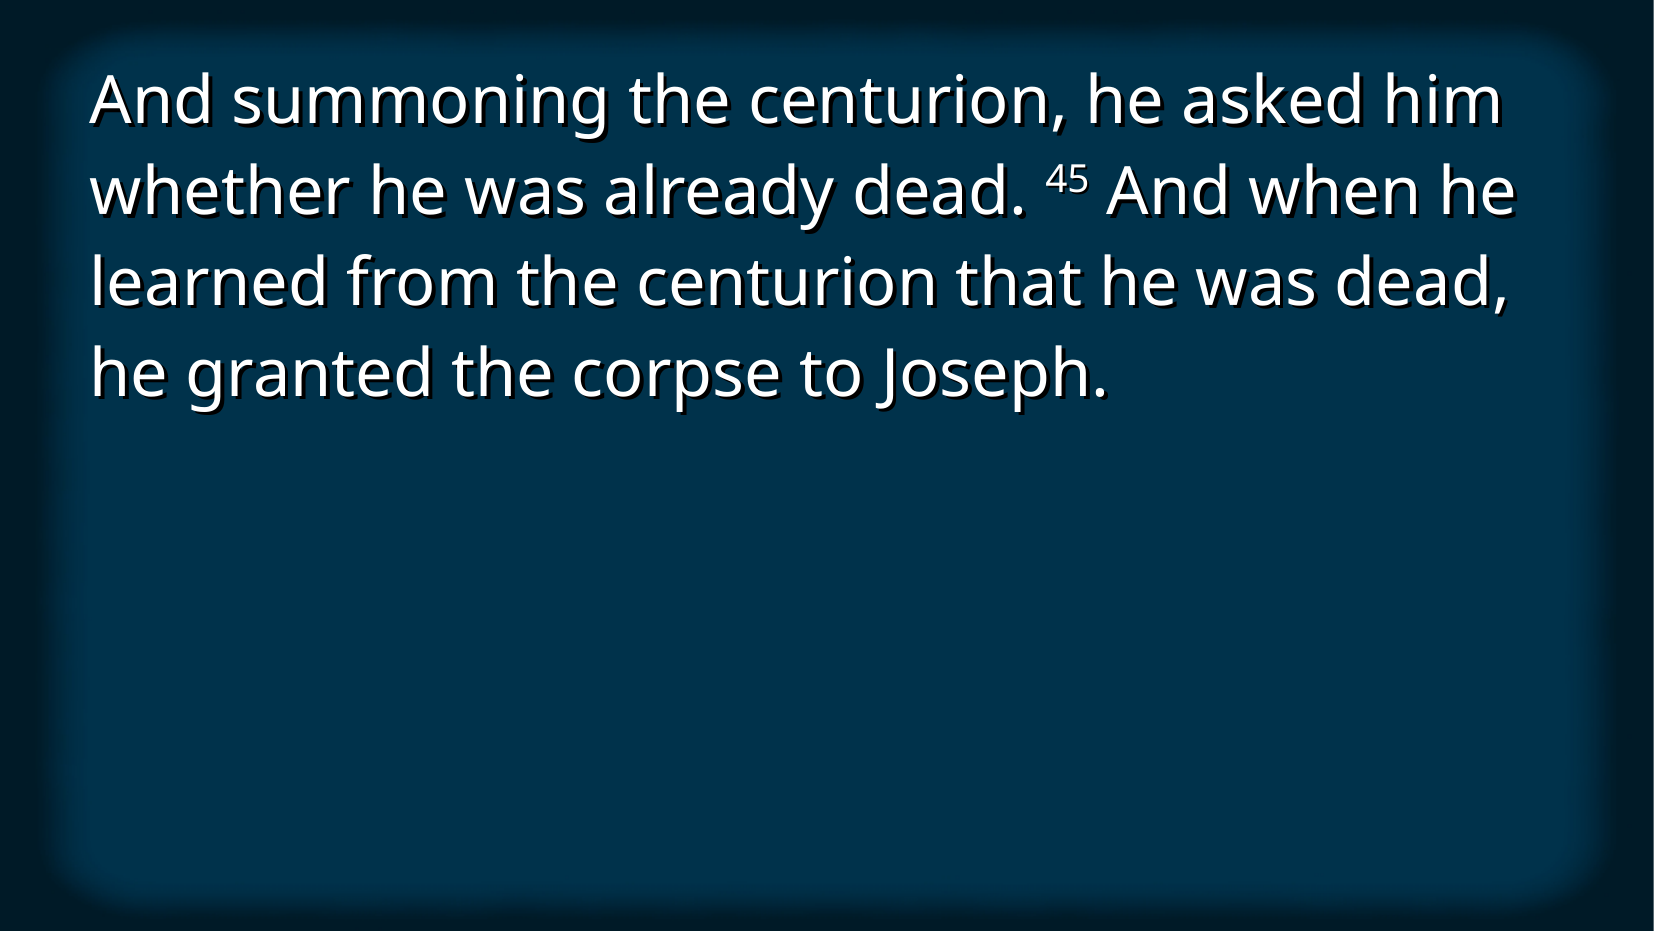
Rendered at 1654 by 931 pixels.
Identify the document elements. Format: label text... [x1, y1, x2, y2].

text_box And summoning the centurion, he asked him whether he was already dead. 45 And when he learned from the centurion that he was dead, he granted the corpse to Joseph. [75, 45, 1591, 436]
picture [0, 0, 1654, 931]
